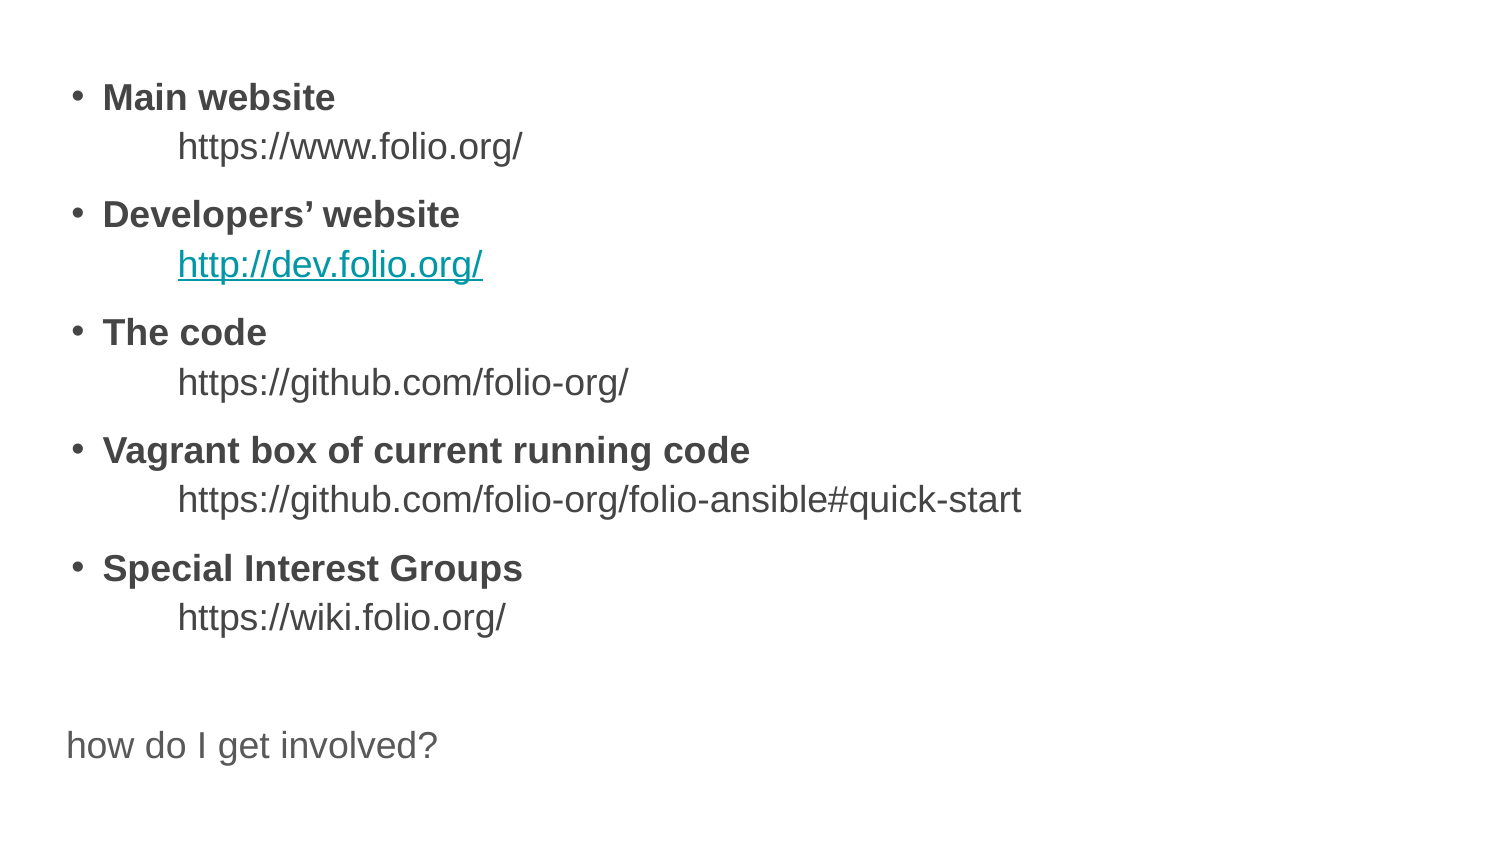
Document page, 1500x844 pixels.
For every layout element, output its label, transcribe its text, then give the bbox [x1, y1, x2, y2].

text_box Main website https://www.folio.org/ Developers’ website http://dev.folio.org/ The code https://github.com/folio-org/ Vagrant box of current running code https://github.com/folio-org/folio-ansible#quick-start Special Interest Groups https://wiki.folio.org/ [49, 24, 1437, 682]
list how do I get involved? [51, 694, 1036, 794]
